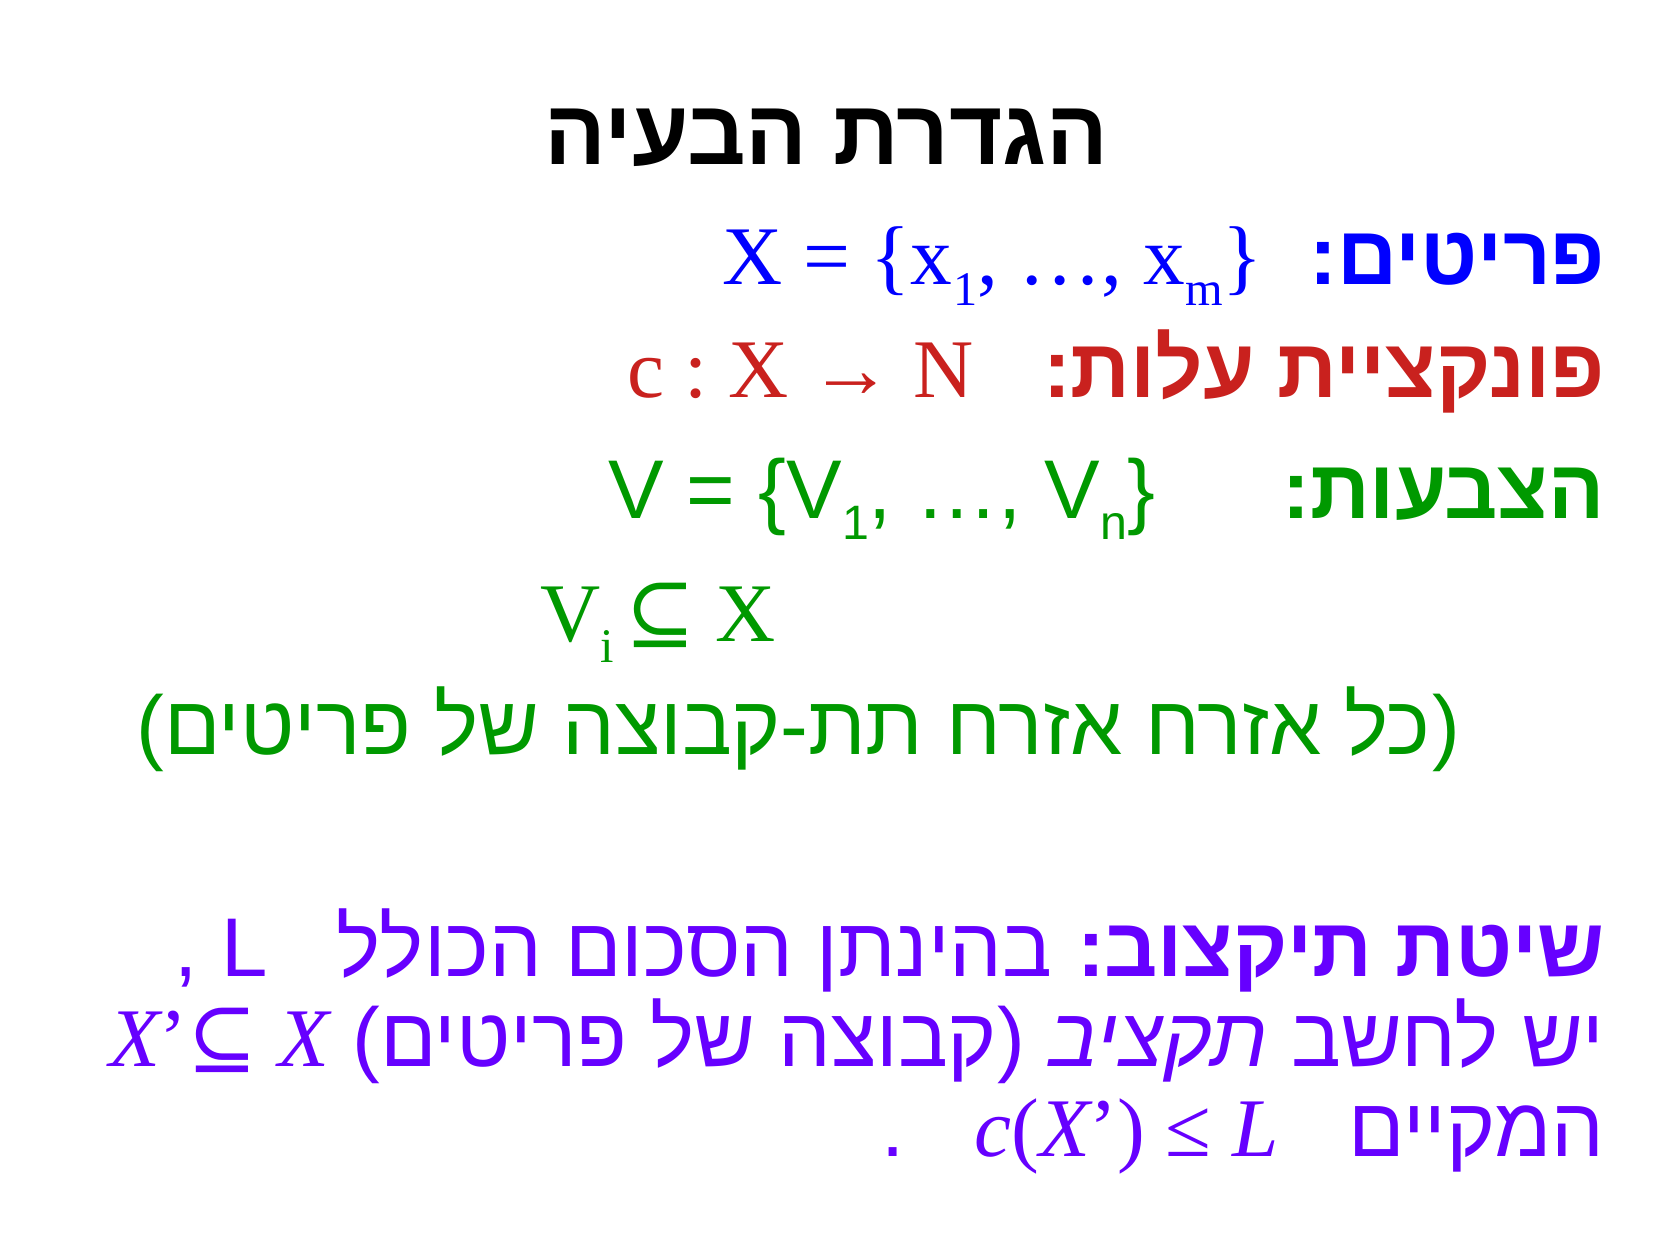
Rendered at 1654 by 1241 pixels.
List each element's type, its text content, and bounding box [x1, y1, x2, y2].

text_box פריטים: X = {x1, …, xm} פונקציית עלות: c : X → N הצבעות: V = {V1, …, Vn} Vi ⊆ X (כל אזרח אזרח תת-קבוצה של פריטים) שיטת תיקצוב: בהינתן הסכום הכולל L , יש לחשב תקציב (קבוצה של פריטים) X’⊆ X המקיים c(X’) ≤ L . [75, 195, 1621, 1241]
title הגדרת הבעיה [113, 15, 1540, 195]
